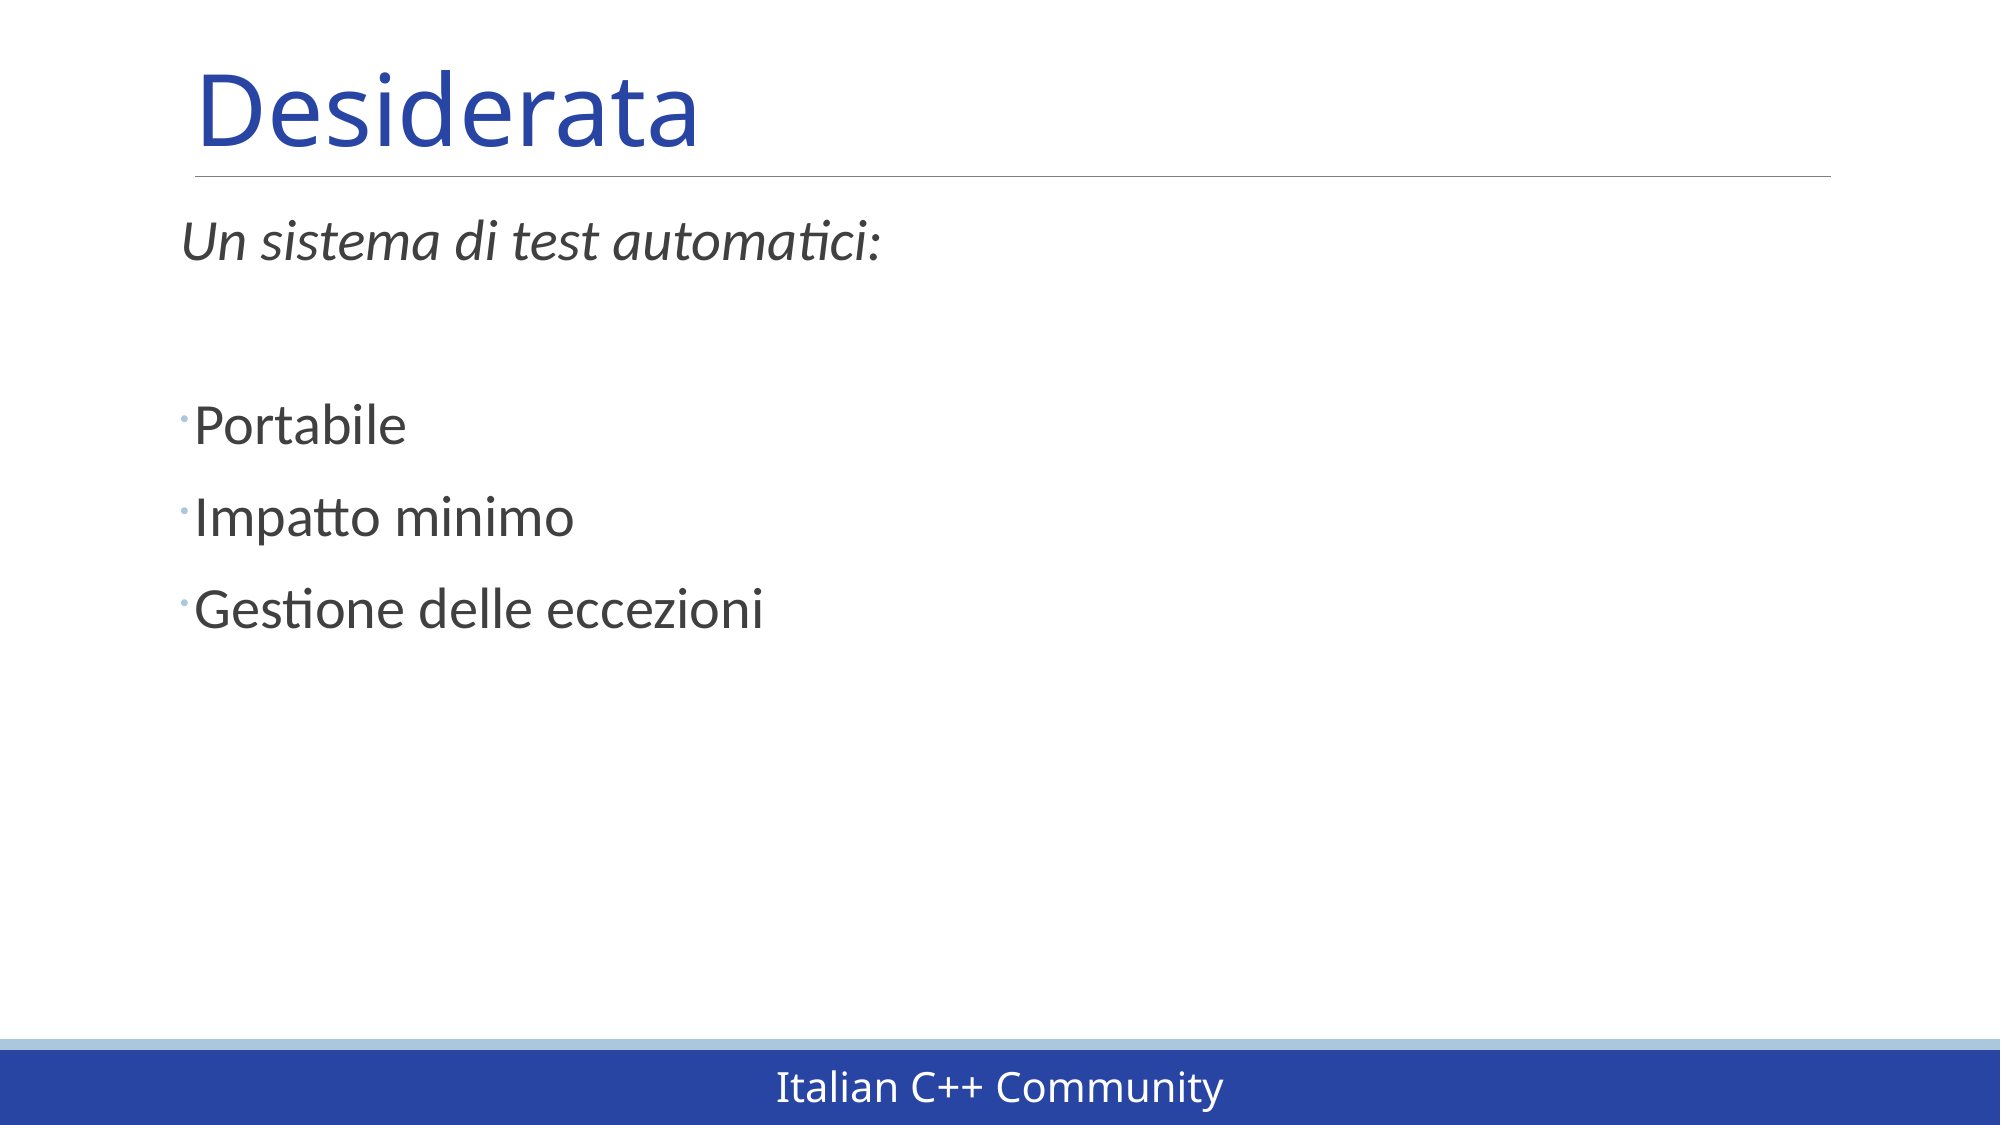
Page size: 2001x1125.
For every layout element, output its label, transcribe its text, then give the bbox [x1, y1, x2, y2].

title Desiderata [179, 2, 1830, 175]
list Un sistema di test automatici: Portabile Impatto minimo Gestione delle eccezioni [179, 202, 1830, 1011]
